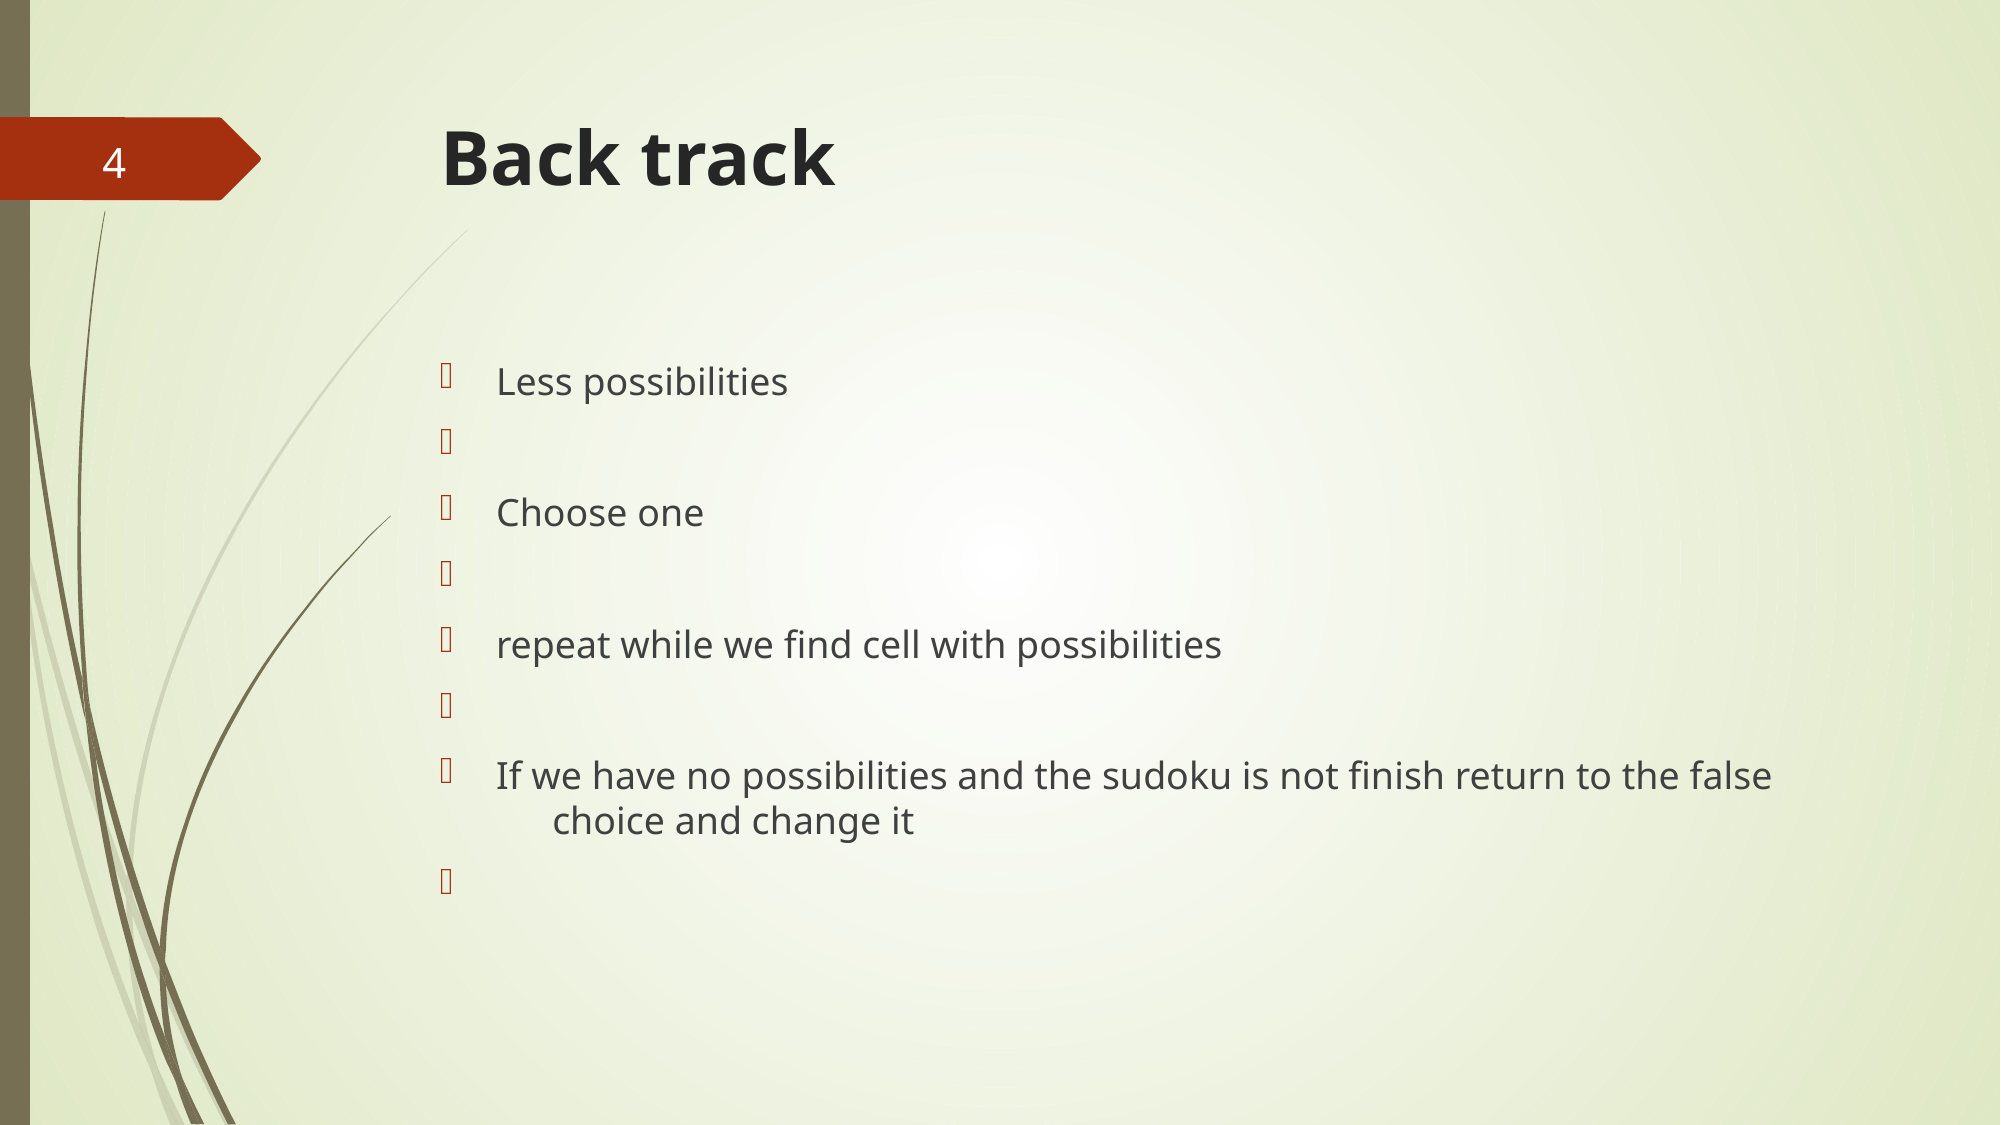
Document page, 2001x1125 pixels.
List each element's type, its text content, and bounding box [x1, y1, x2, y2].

list Less possibilities Choose one repeat while we find cell with possibilities If we have no possibilities and the sudoku is not finish return to the false choice and change it [424, 350, 1888, 970]
title Back track [425, 102, 1888, 313]
text_box [87, 129, 216, 190]
